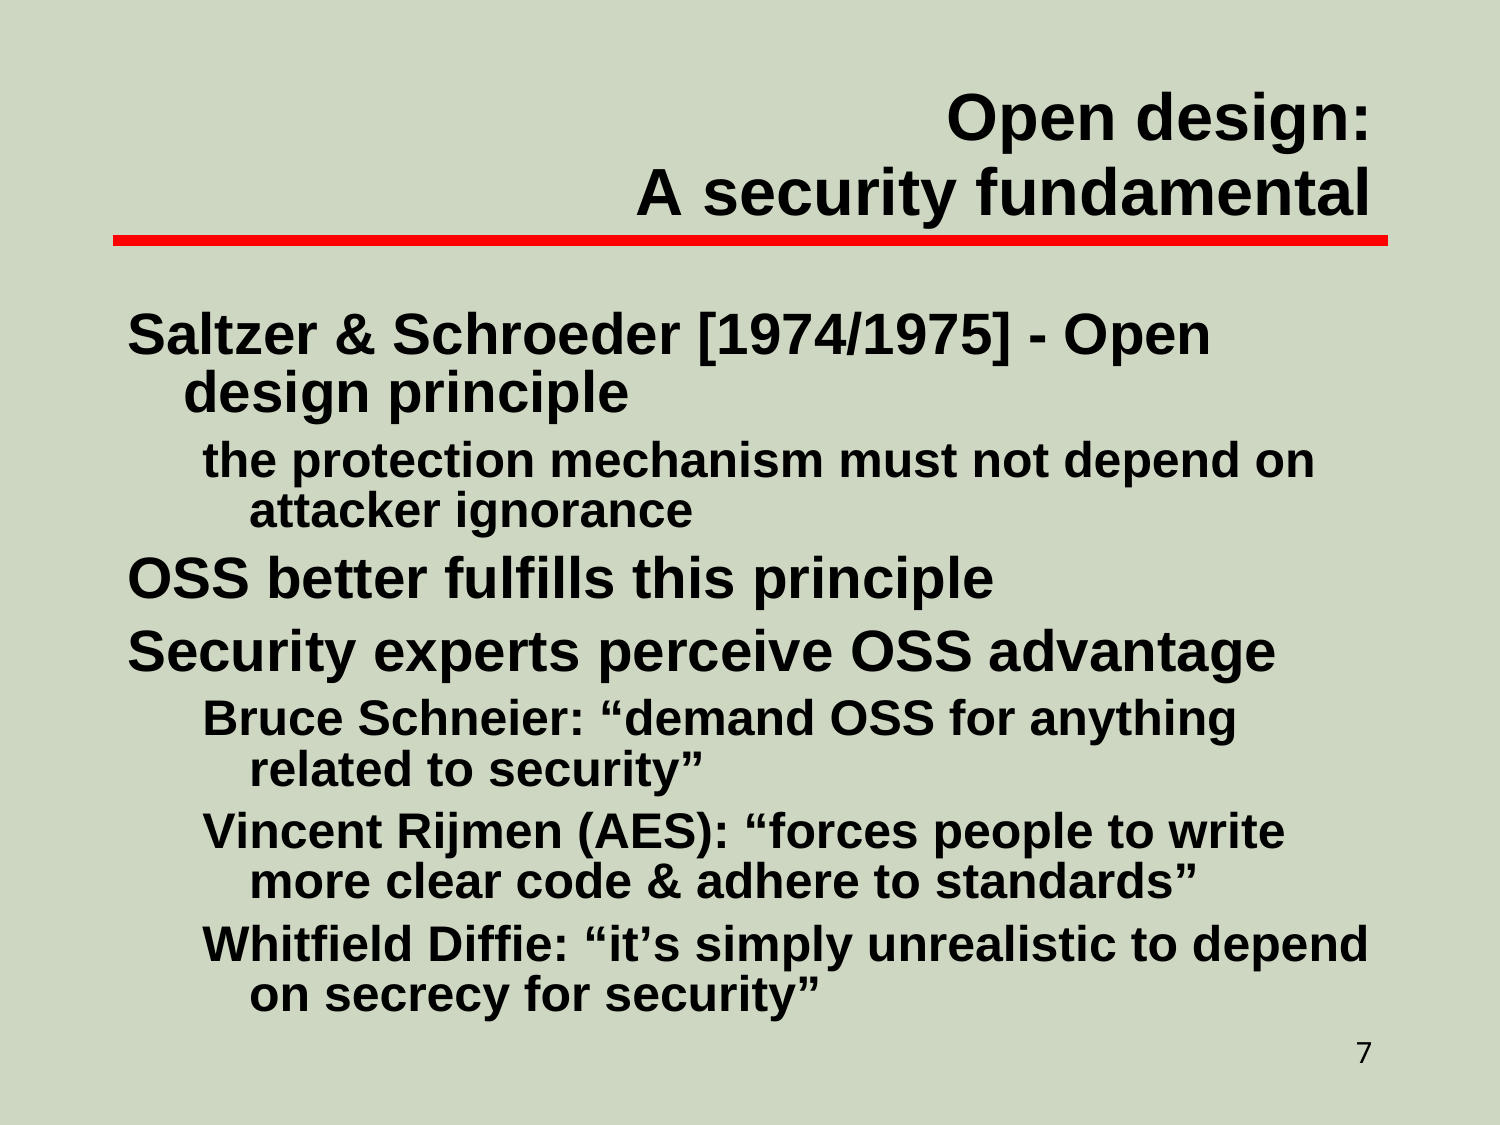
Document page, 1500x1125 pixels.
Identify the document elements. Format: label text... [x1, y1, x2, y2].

title Open design: A security fundamental [337, 72, 1388, 238]
list Saltzer & Schroeder [1974/1975] - Open design principle the protection mechanism must not depend on attacker ignorance OSS better fulfills this principle Security experts perceive OSS advantage Bruce Schneier: “demand OSS for anything related to security” Vincent Rijmen (AES): “forces people to write more clear code & adhere to standards” Whitfield Diffie: “it’s simply unrealistic to depend on secrecy for security” [112, 299, 1388, 1036]
